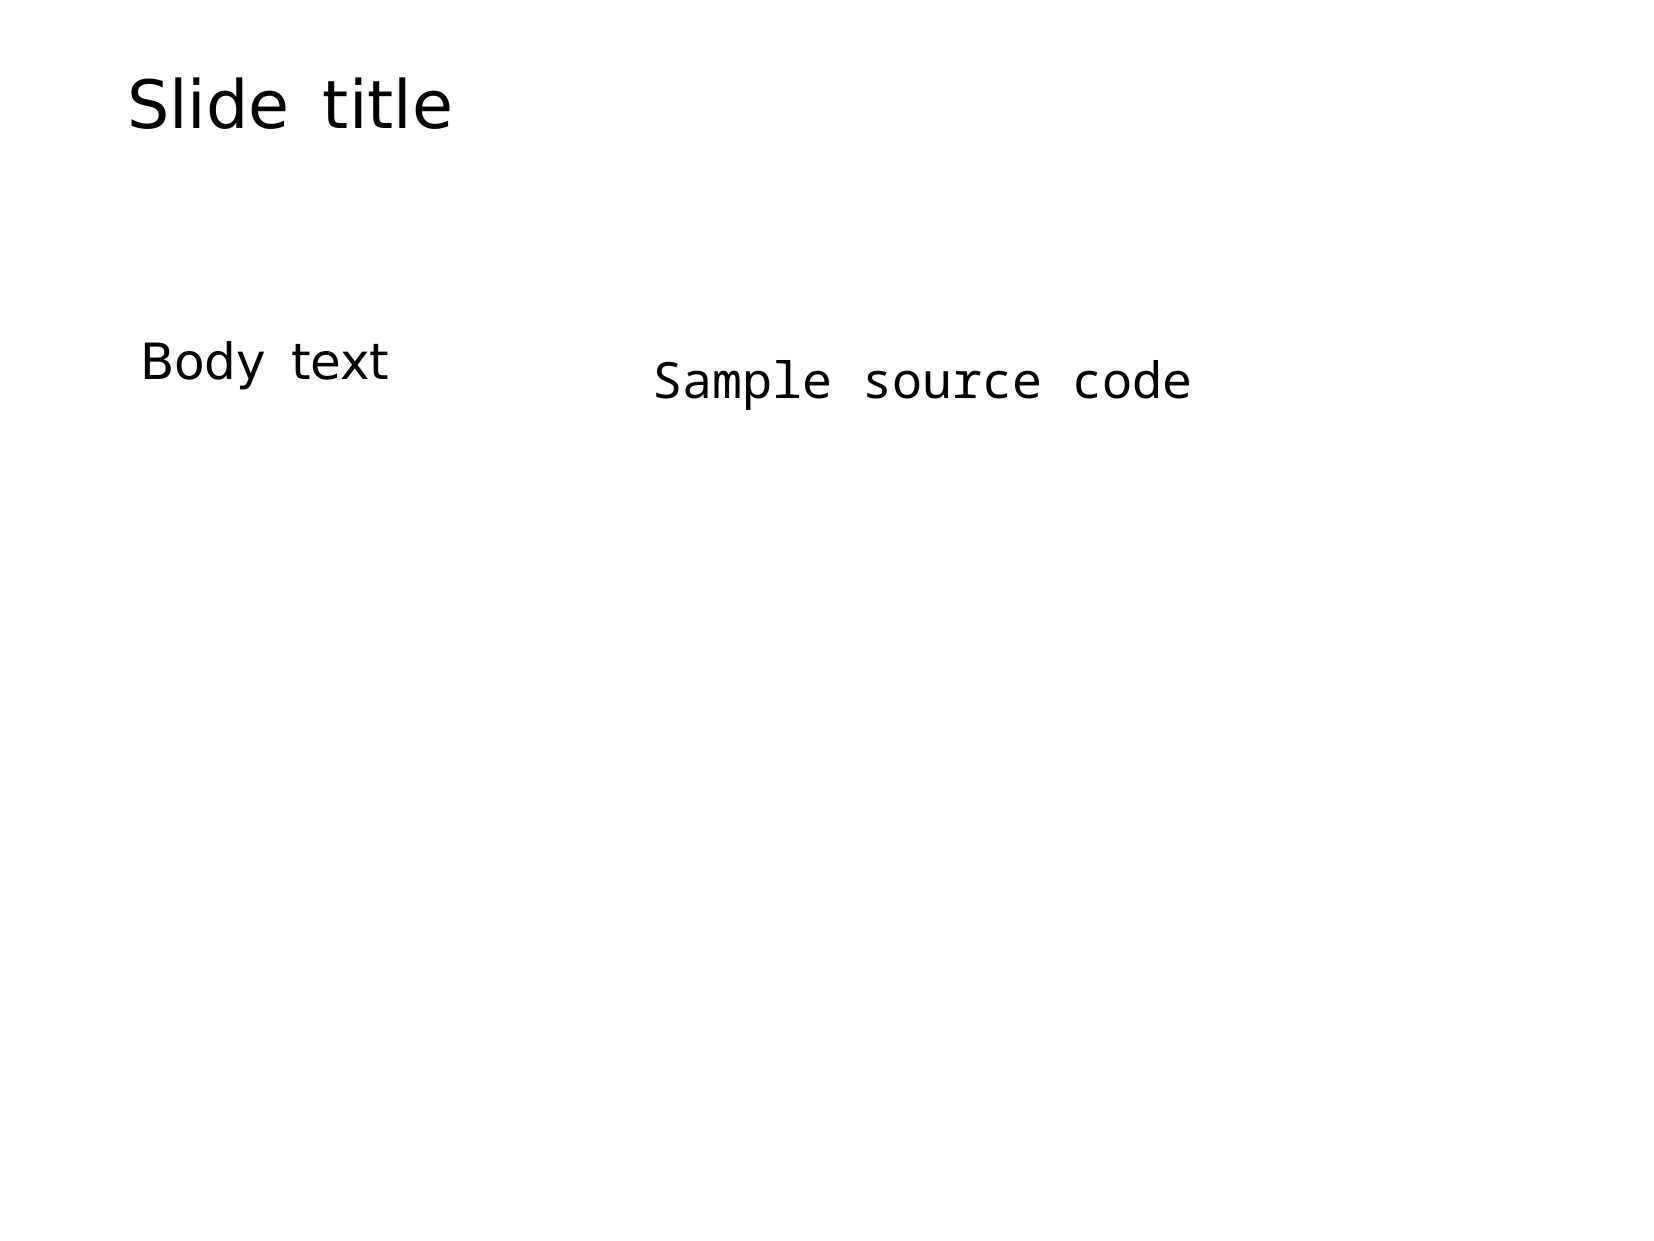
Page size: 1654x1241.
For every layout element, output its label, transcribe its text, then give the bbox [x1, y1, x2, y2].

text_box Body text [125, 337, 372, 475]
text_box Slide title [112, 75, 1538, 174]
text_box Sample source code [637, 337, 1208, 469]
